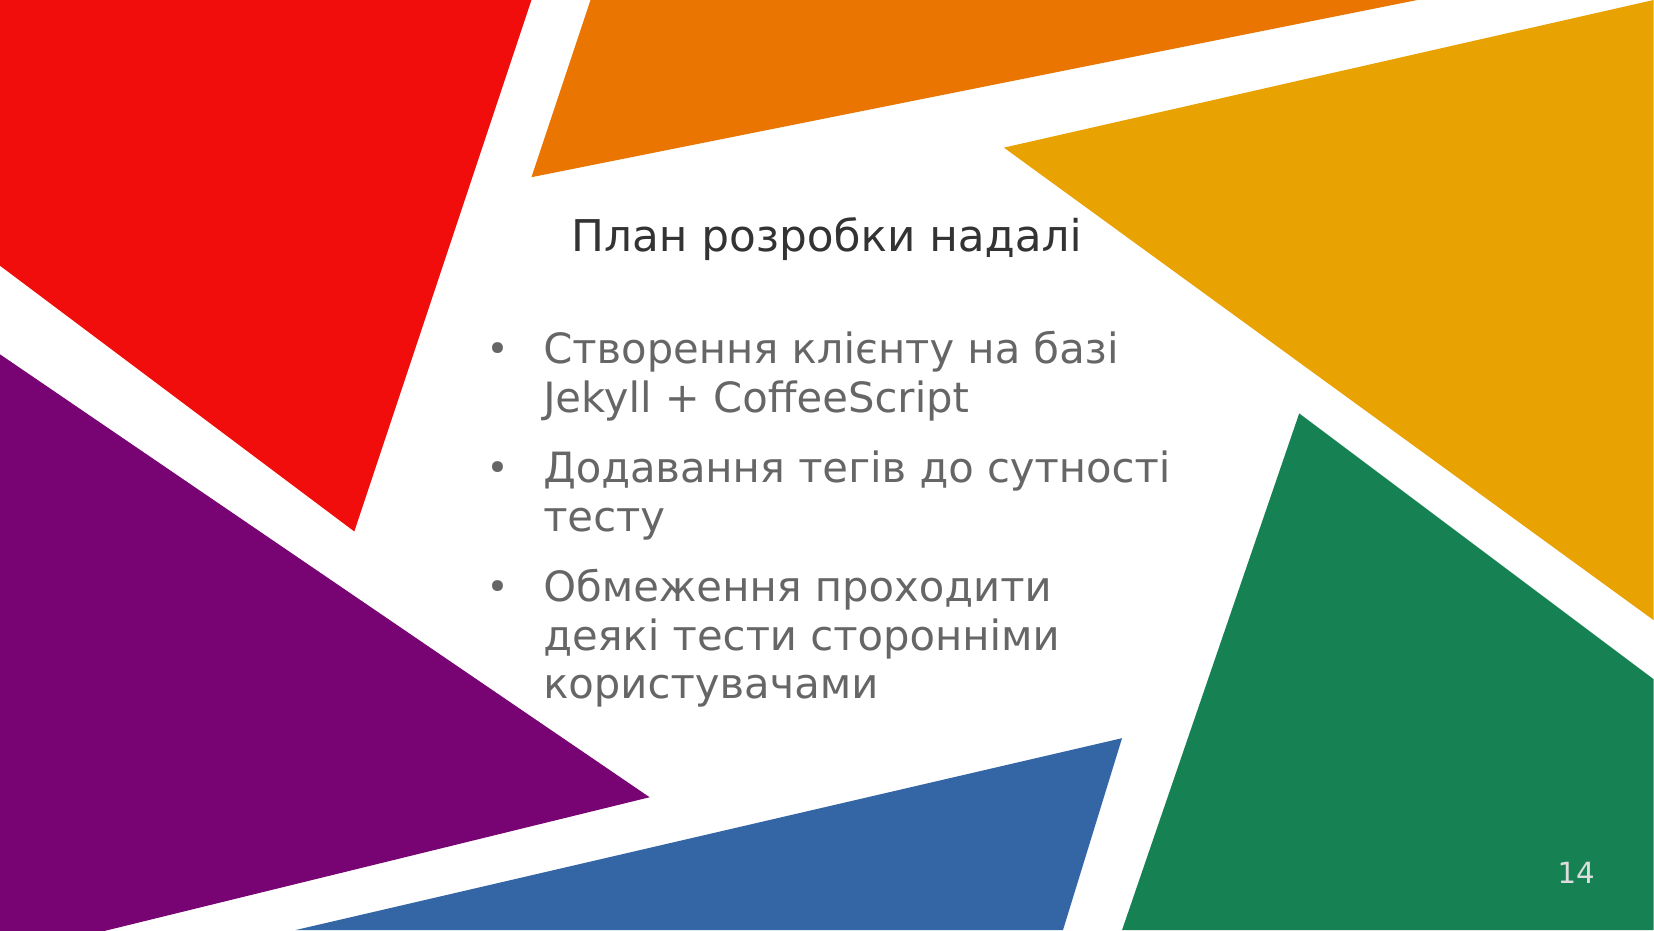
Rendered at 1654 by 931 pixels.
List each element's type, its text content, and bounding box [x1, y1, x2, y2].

title План розробки надалі [472, 147, 1182, 324]
list Створення клієнту на базі Jekyll + CoffeeScript Додавання тегів до сутності тесту Обмеження проходити деякі тести сторонніми користувачами [472, 324, 1182, 739]
